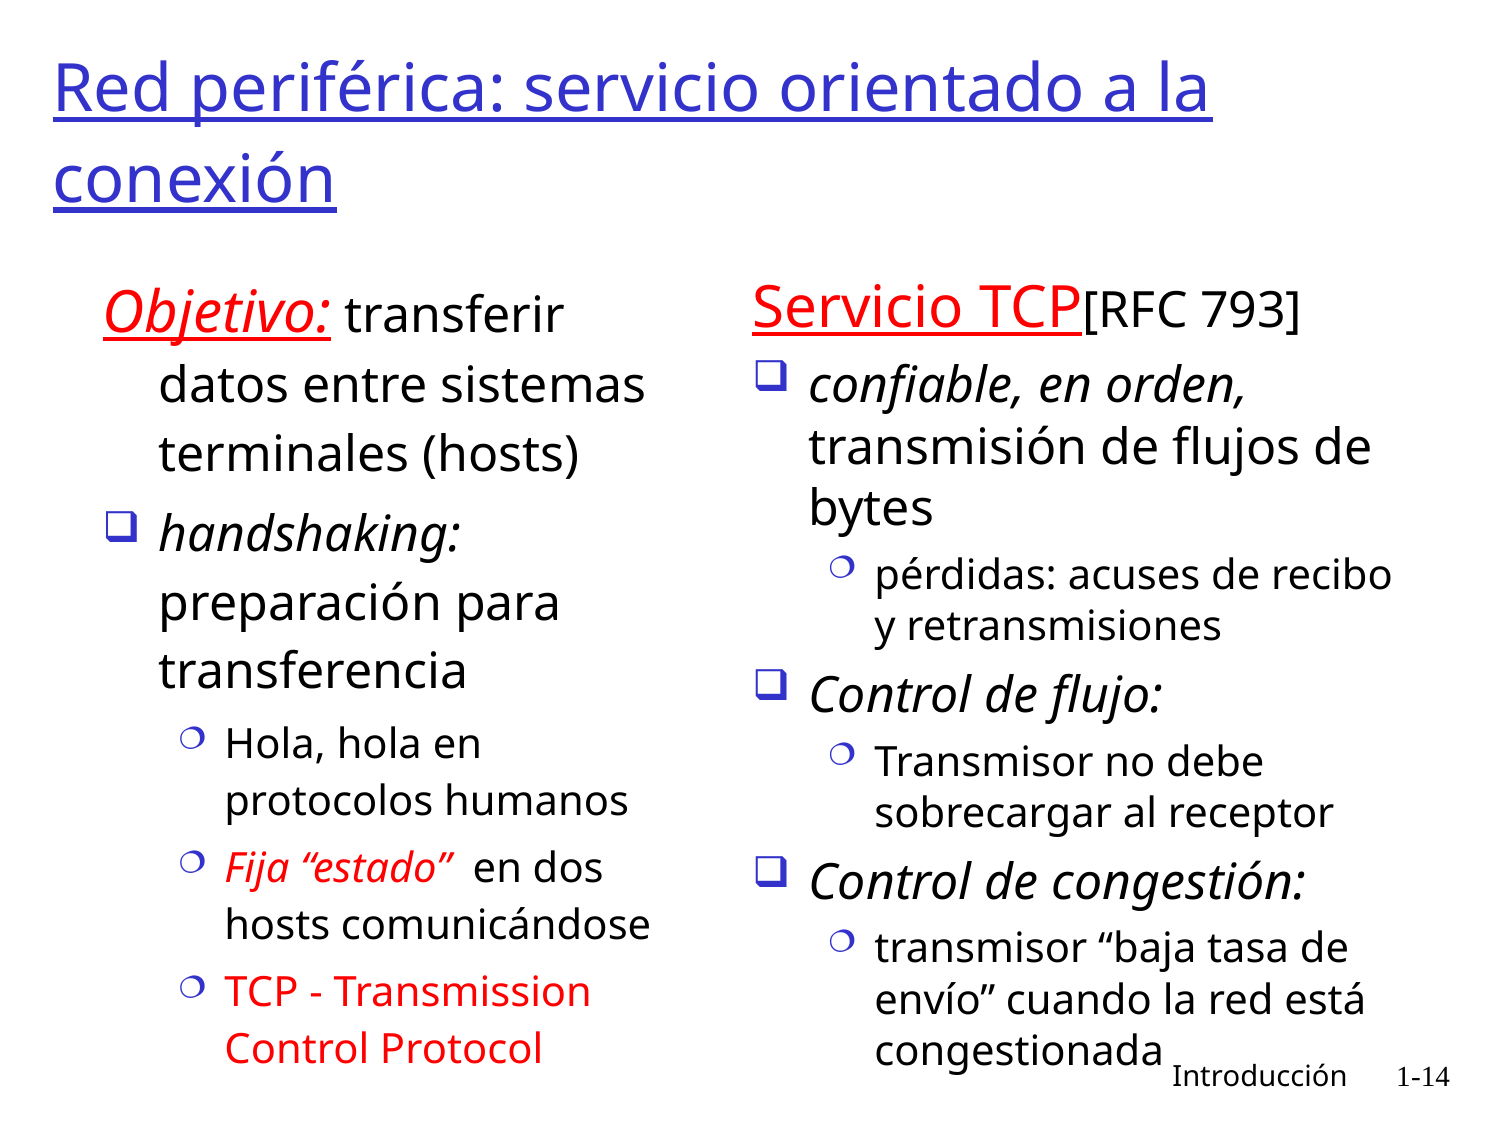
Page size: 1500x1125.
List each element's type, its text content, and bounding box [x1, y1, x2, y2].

text_box 1-<number> [1362, 1050, 1466, 1125]
text_box Introducción [887, 1050, 1362, 1125]
list Servicio TCP[RFC 793] confiable, en orden, transmisión de flujos de bytes pérdidas: acuses de recibo y retransmisiones Control de flujo: Transmisor no debe sobrecargar al receptor Control de congestión: transmisor “baja tasa de envío” cuando la red está congestionada [737, 262, 1426, 1026]
list Objetivo: transferir datos entre sistemas terminales (hosts) handshaking: preparación para transferencia Hola, hola en protocolos humanos Fija “estado” en dos hosts comunicándose TCP - Transmission Control Protocol [87, 262, 713, 1026]
title Red periférica: servicio orientado a la conexión [37, 37, 1425, 225]
